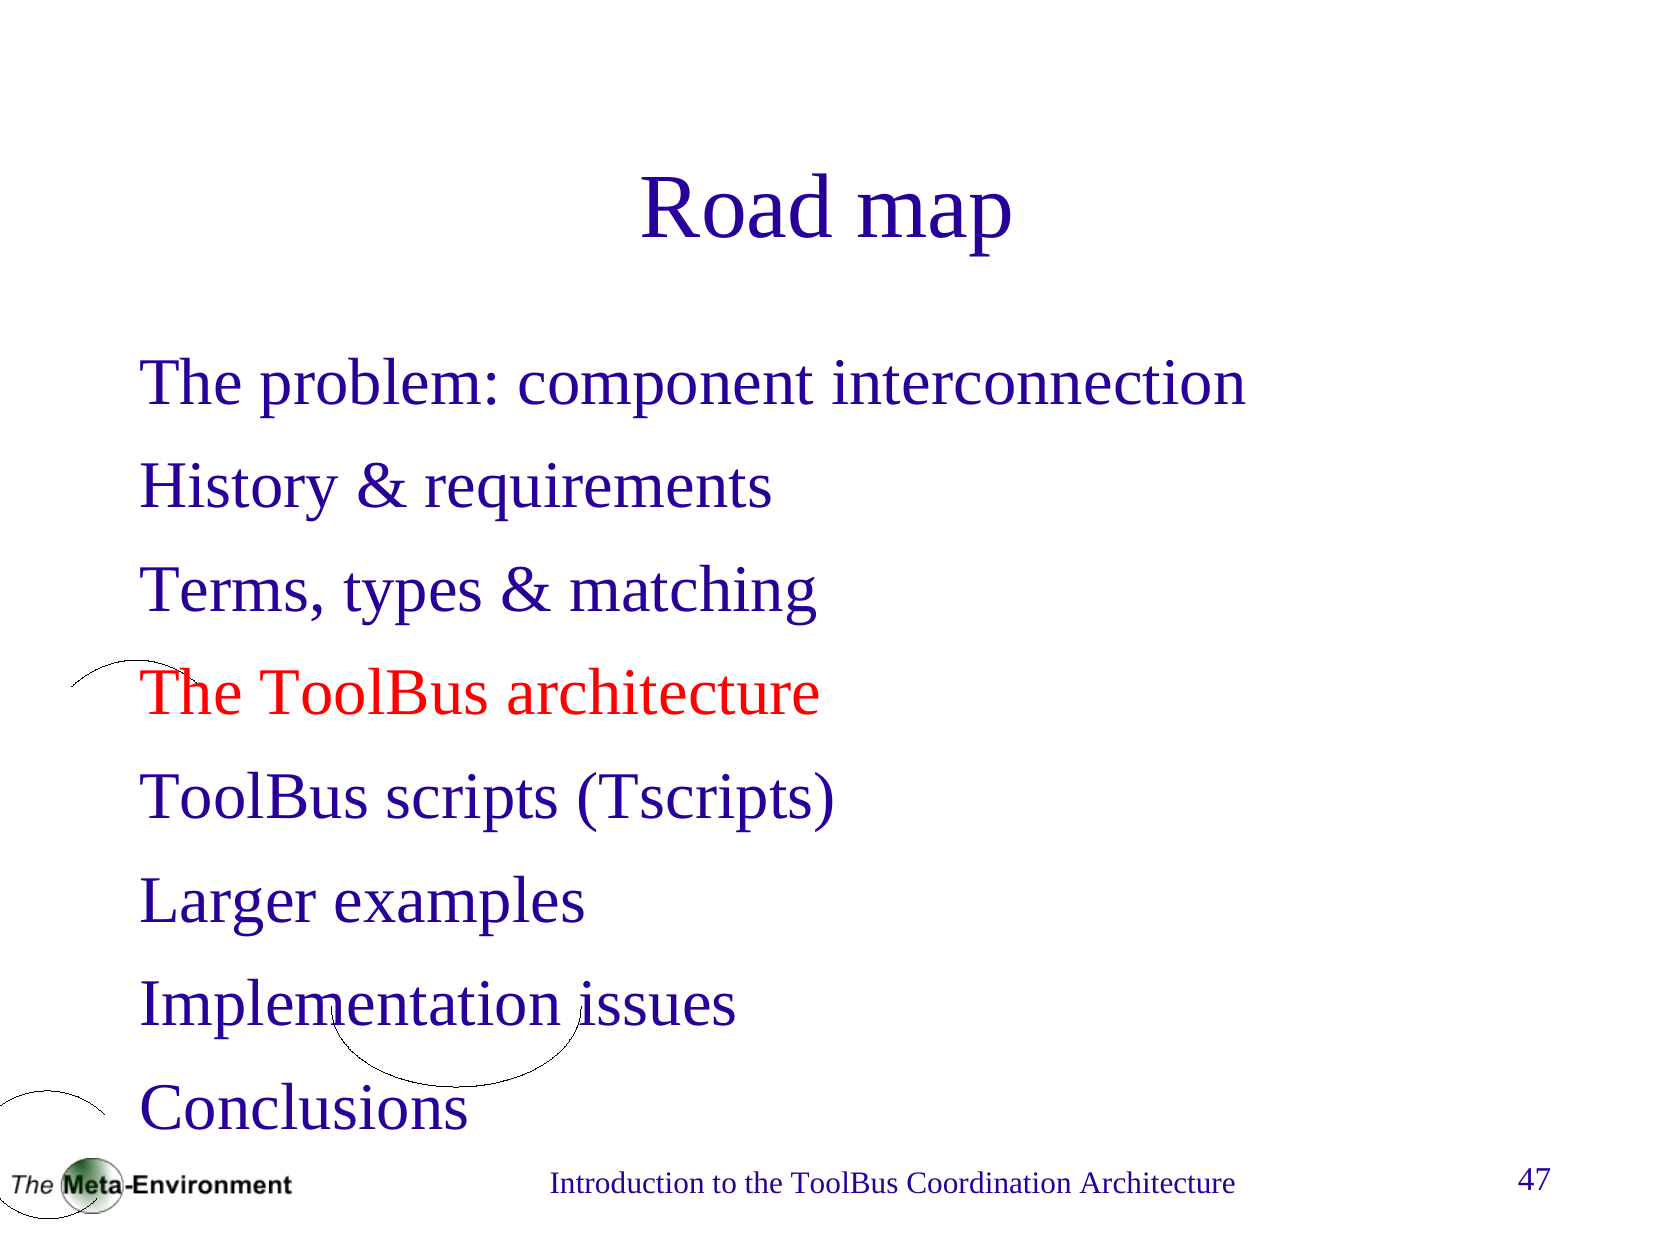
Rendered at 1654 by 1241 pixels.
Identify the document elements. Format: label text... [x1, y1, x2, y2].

list The problem: component interconnection History & requirements Terms, types & matching The ToolBus architecture ToolBus scripts (Tscripts) Larger examples Implementation issues Conclusions [121, 344, 1534, 1144]
picture [12, 1158, 292, 1214]
title Road map [121, 102, 1534, 311]
